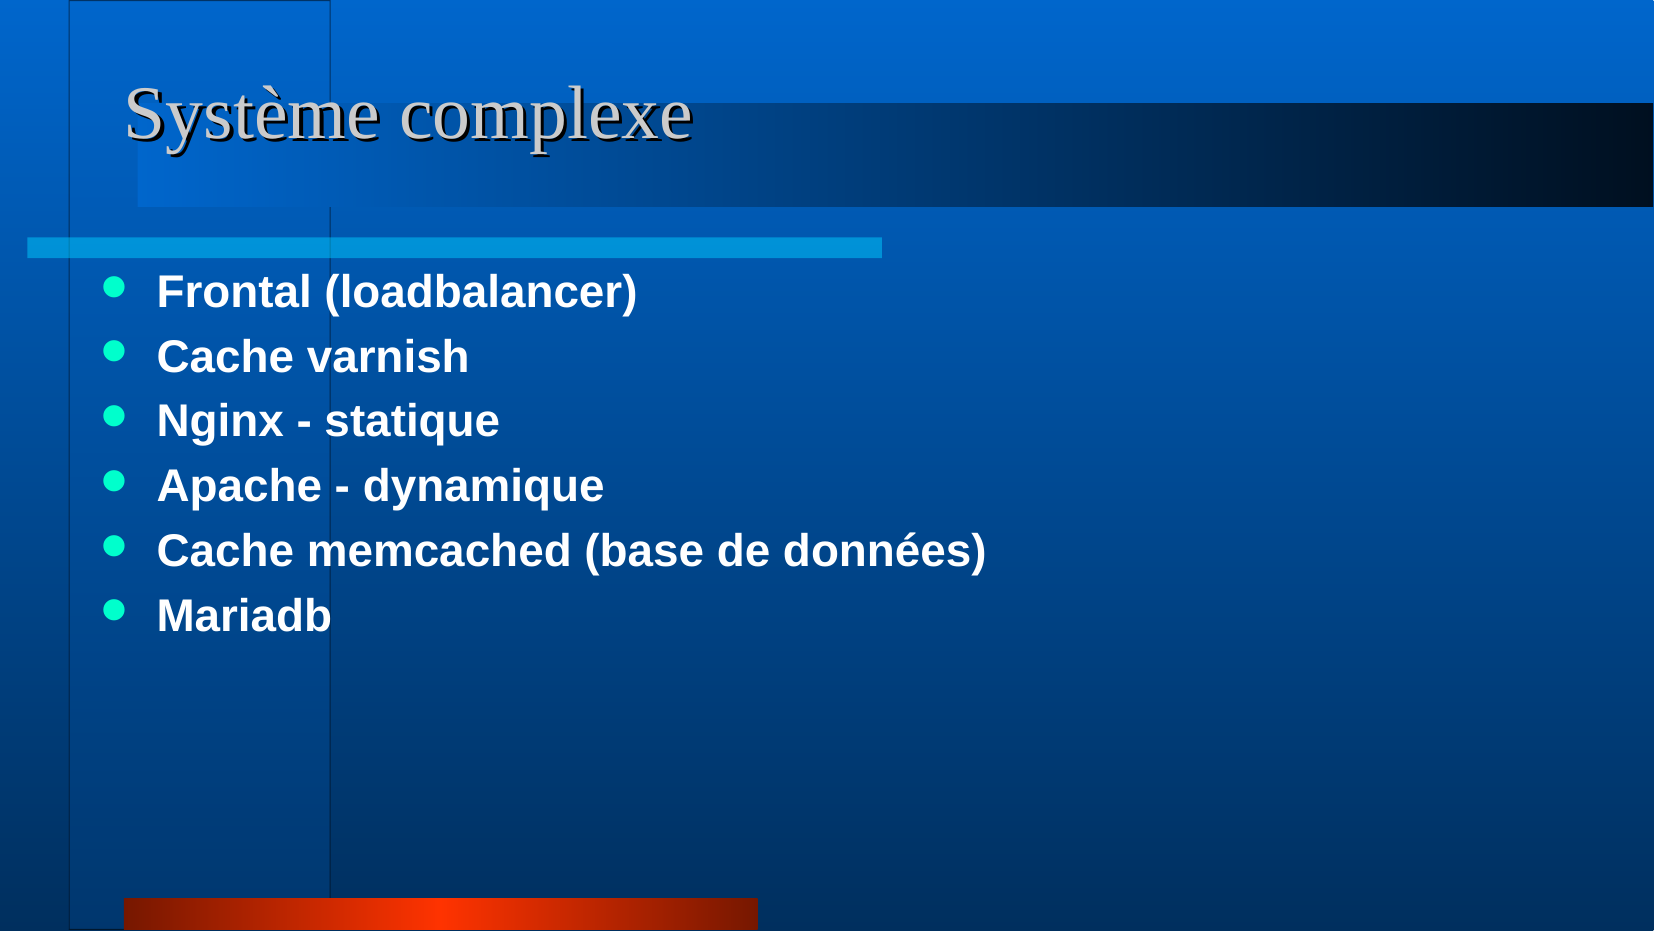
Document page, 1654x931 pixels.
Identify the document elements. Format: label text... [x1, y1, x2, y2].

list Frontal (loadbalancer) Cache varnish Nginx - statique Apache - dynamique Cache memcached (base de données) Mariadb [100, 265, 1625, 922]
title Système complexe [123, 15, 1530, 210]
